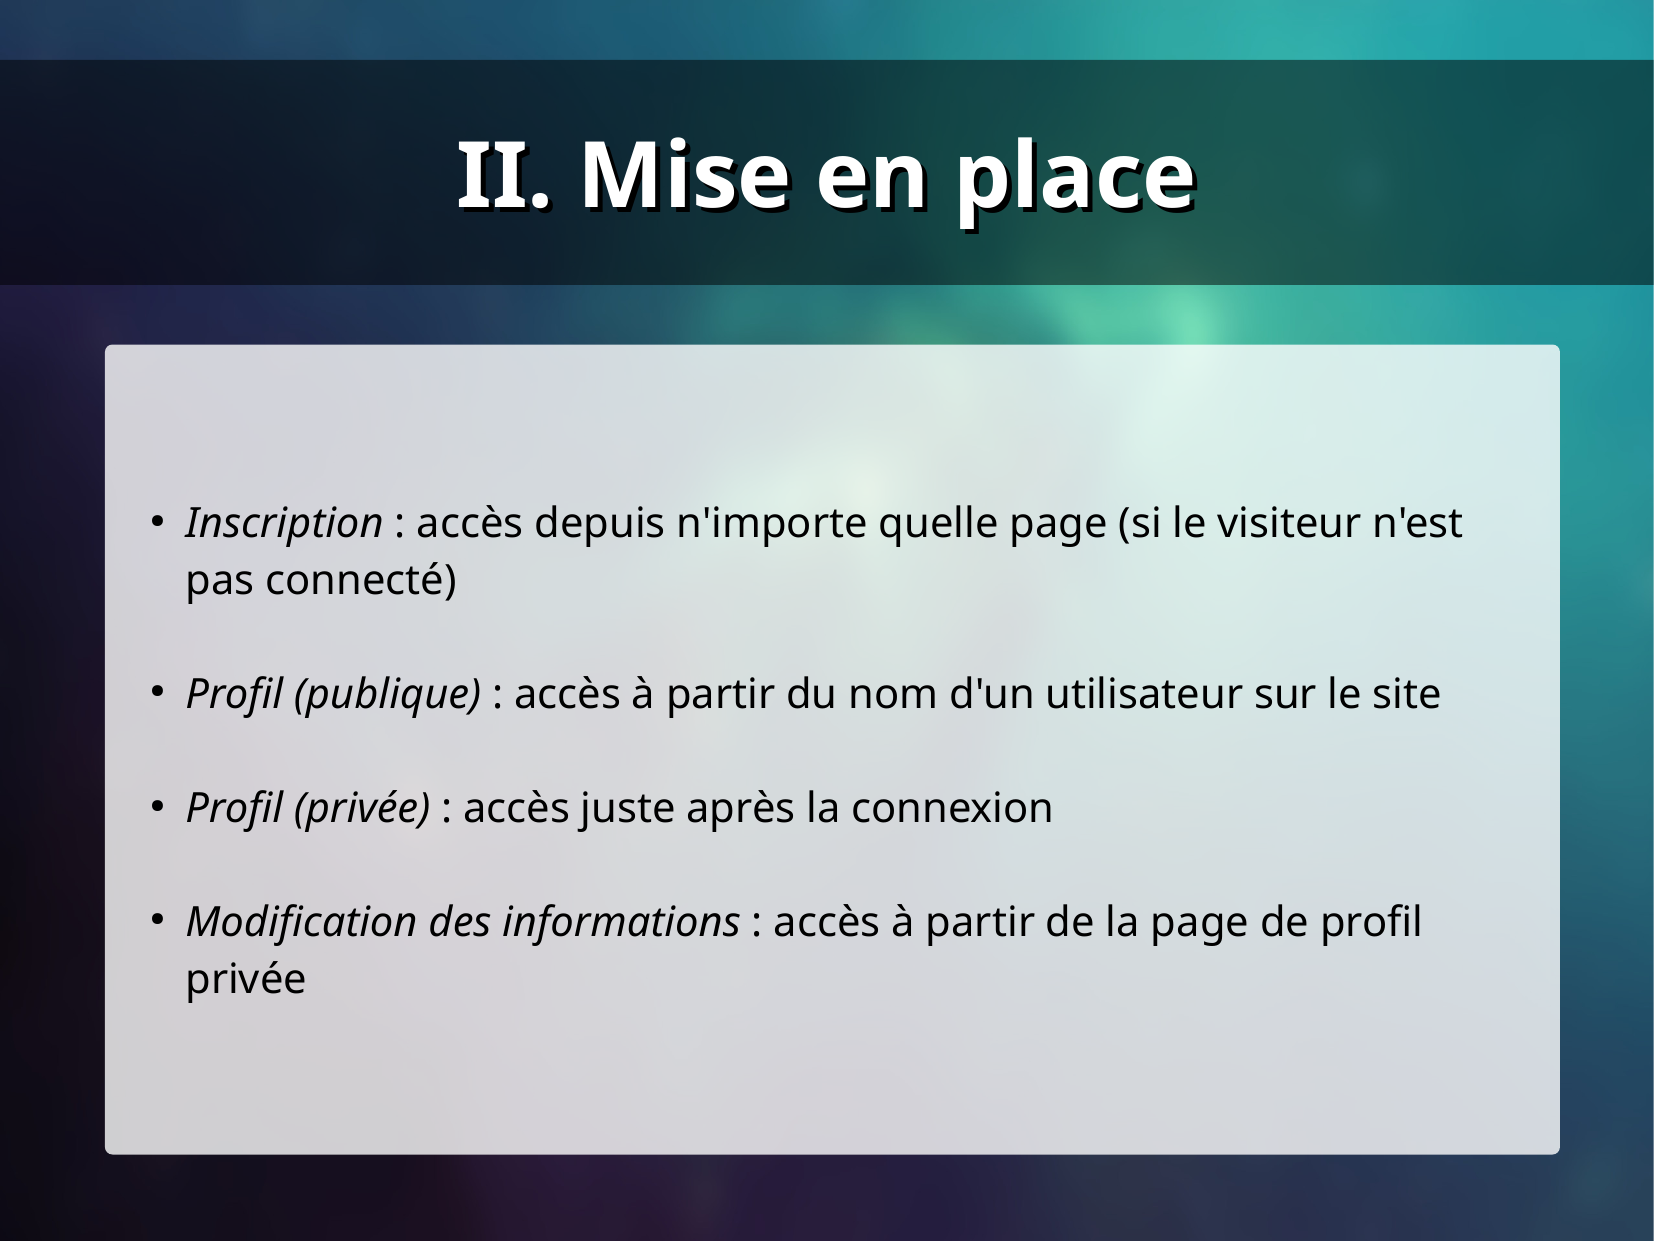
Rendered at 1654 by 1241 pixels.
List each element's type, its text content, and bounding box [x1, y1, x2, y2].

subtitle Inscription : accès depuis n'importe quelle page (si le visiteur n'est pas connecté) Profil (publique) : accès à partir du nom d'un utilisateur sur le site Profil (privée) : accès juste après la connexion Modification des informations : accès à partir de la page de profil privée [104, 344, 1560, 1155]
title II. Mise en place [0, 59, 1654, 285]
picture [0, 0, 1654, 59]
picture [0, 285, 1654, 1241]
